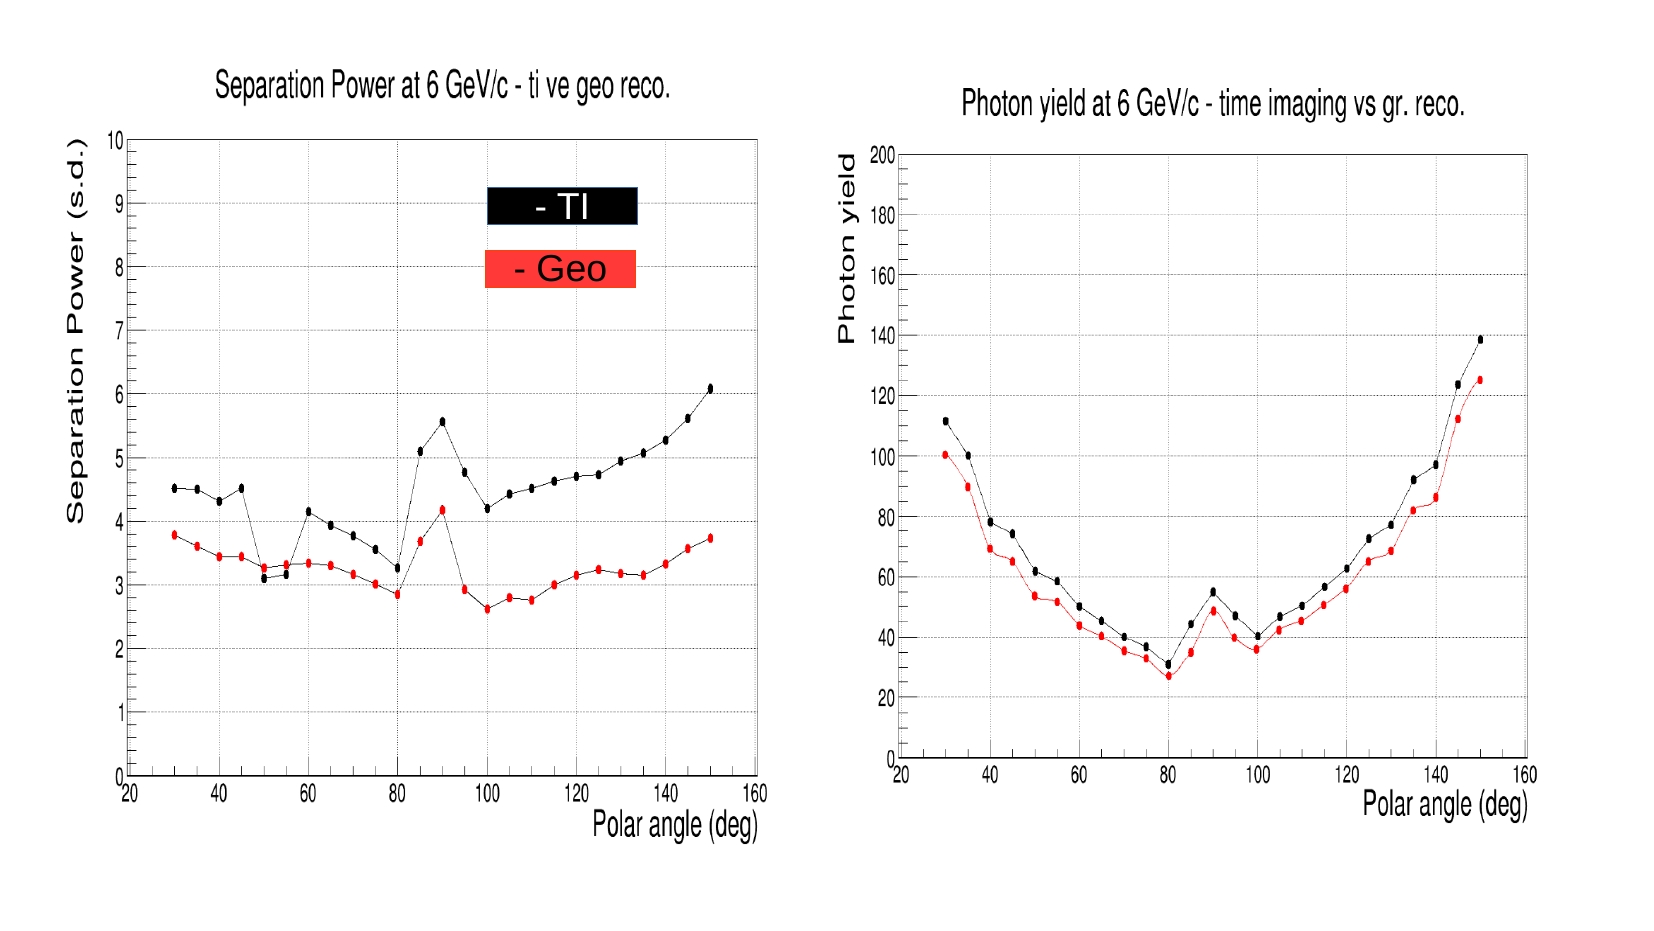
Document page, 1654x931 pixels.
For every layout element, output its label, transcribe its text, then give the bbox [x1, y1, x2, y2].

text_box - Geo [485, 250, 636, 288]
picture [828, 85, 1576, 826]
text_box - TI [487, 187, 638, 225]
picture [53, 63, 785, 855]
